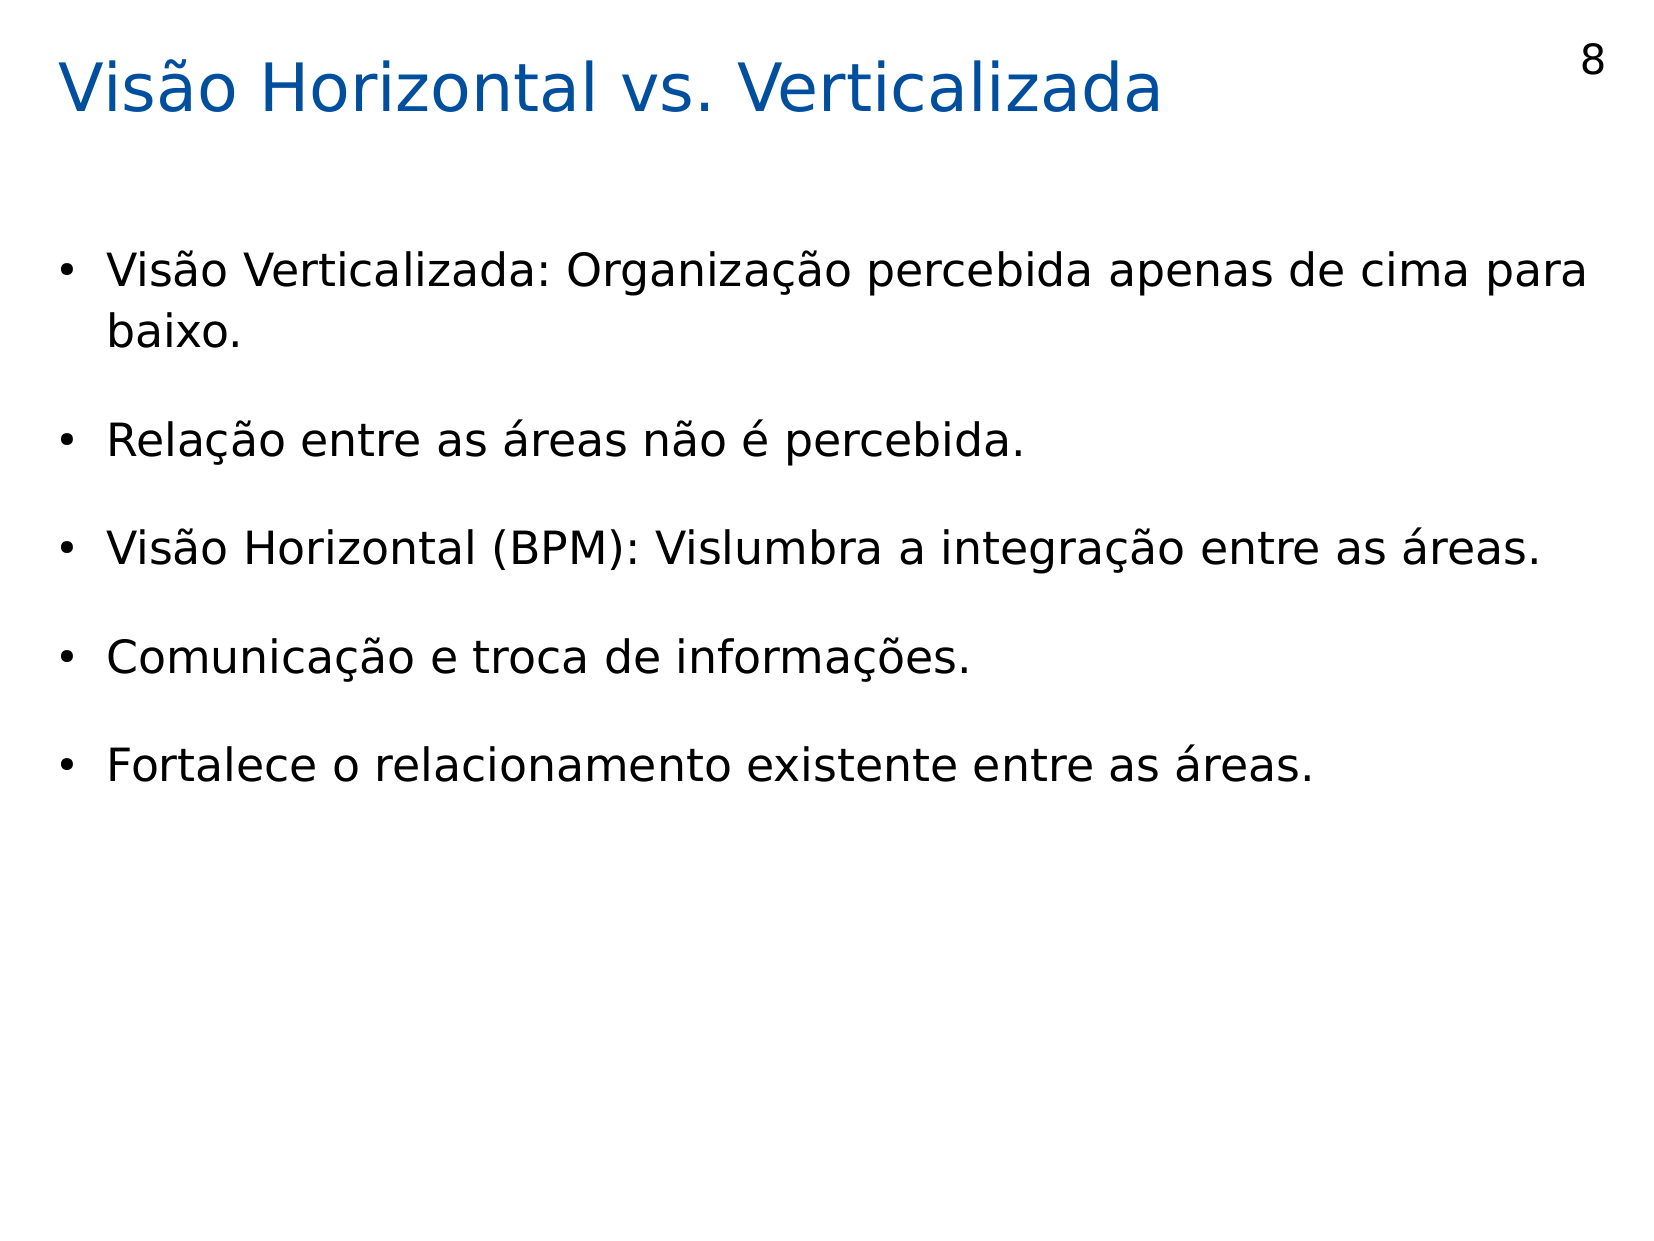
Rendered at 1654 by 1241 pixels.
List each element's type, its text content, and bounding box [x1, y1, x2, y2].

title Visão Horizontal vs. Verticalizada [59, 29, 1506, 148]
list Visão Verticalizada: Organização percebida apenas de cima para baixo. Relação entre as áreas não é percebida. Visão Horizontal (BPM): Vislumbra a integração entre as áreas. Comunicação e troca de informações. Fortalece o relacionamento existente entre as áreas. [59, 236, 1595, 1211]
